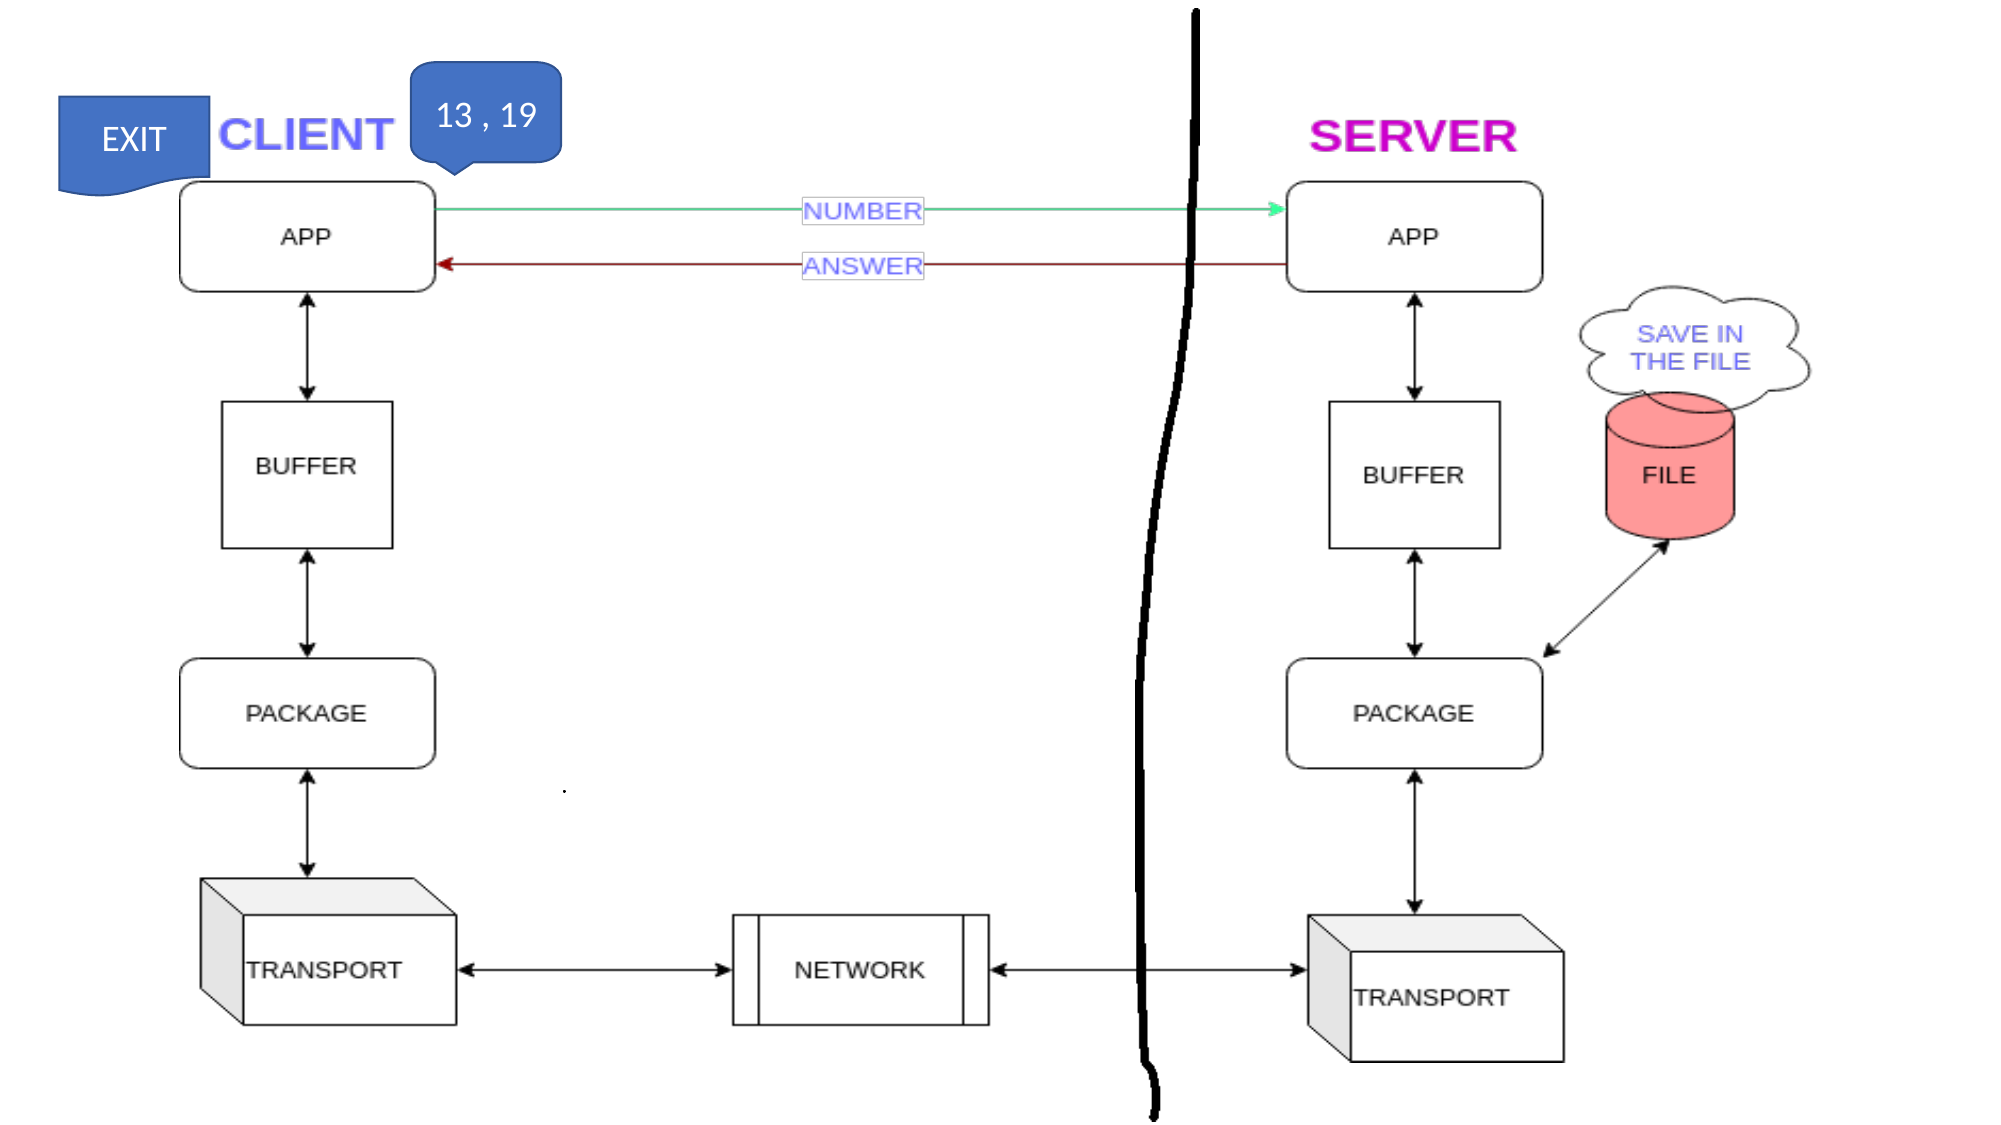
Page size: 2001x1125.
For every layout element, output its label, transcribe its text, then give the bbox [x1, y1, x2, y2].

text_box EXIT [59, 96, 210, 196]
picture [179, 8, 1821, 1122]
text_box 13 , 19 [410, 62, 562, 175]
